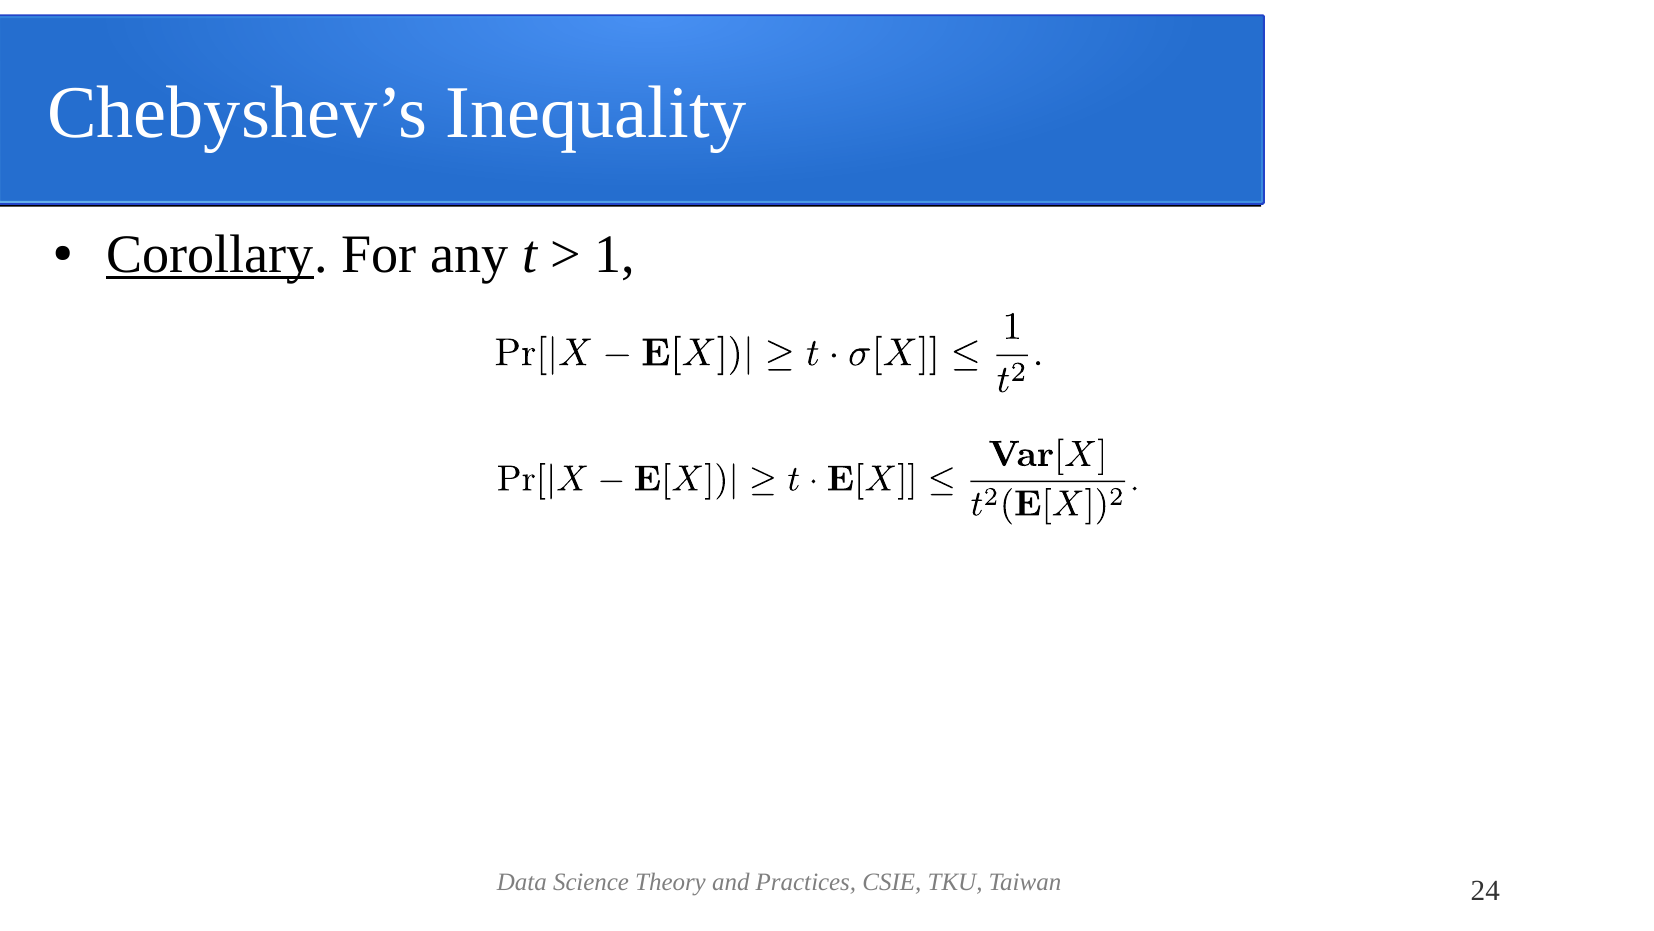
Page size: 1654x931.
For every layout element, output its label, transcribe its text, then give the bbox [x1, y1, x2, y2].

picture [492, 311, 1042, 394]
title Chebyshev’s Inequality [47, 35, 1199, 189]
picture [495, 437, 1138, 526]
list Corollary. For any t > 1, [35, 224, 1524, 764]
